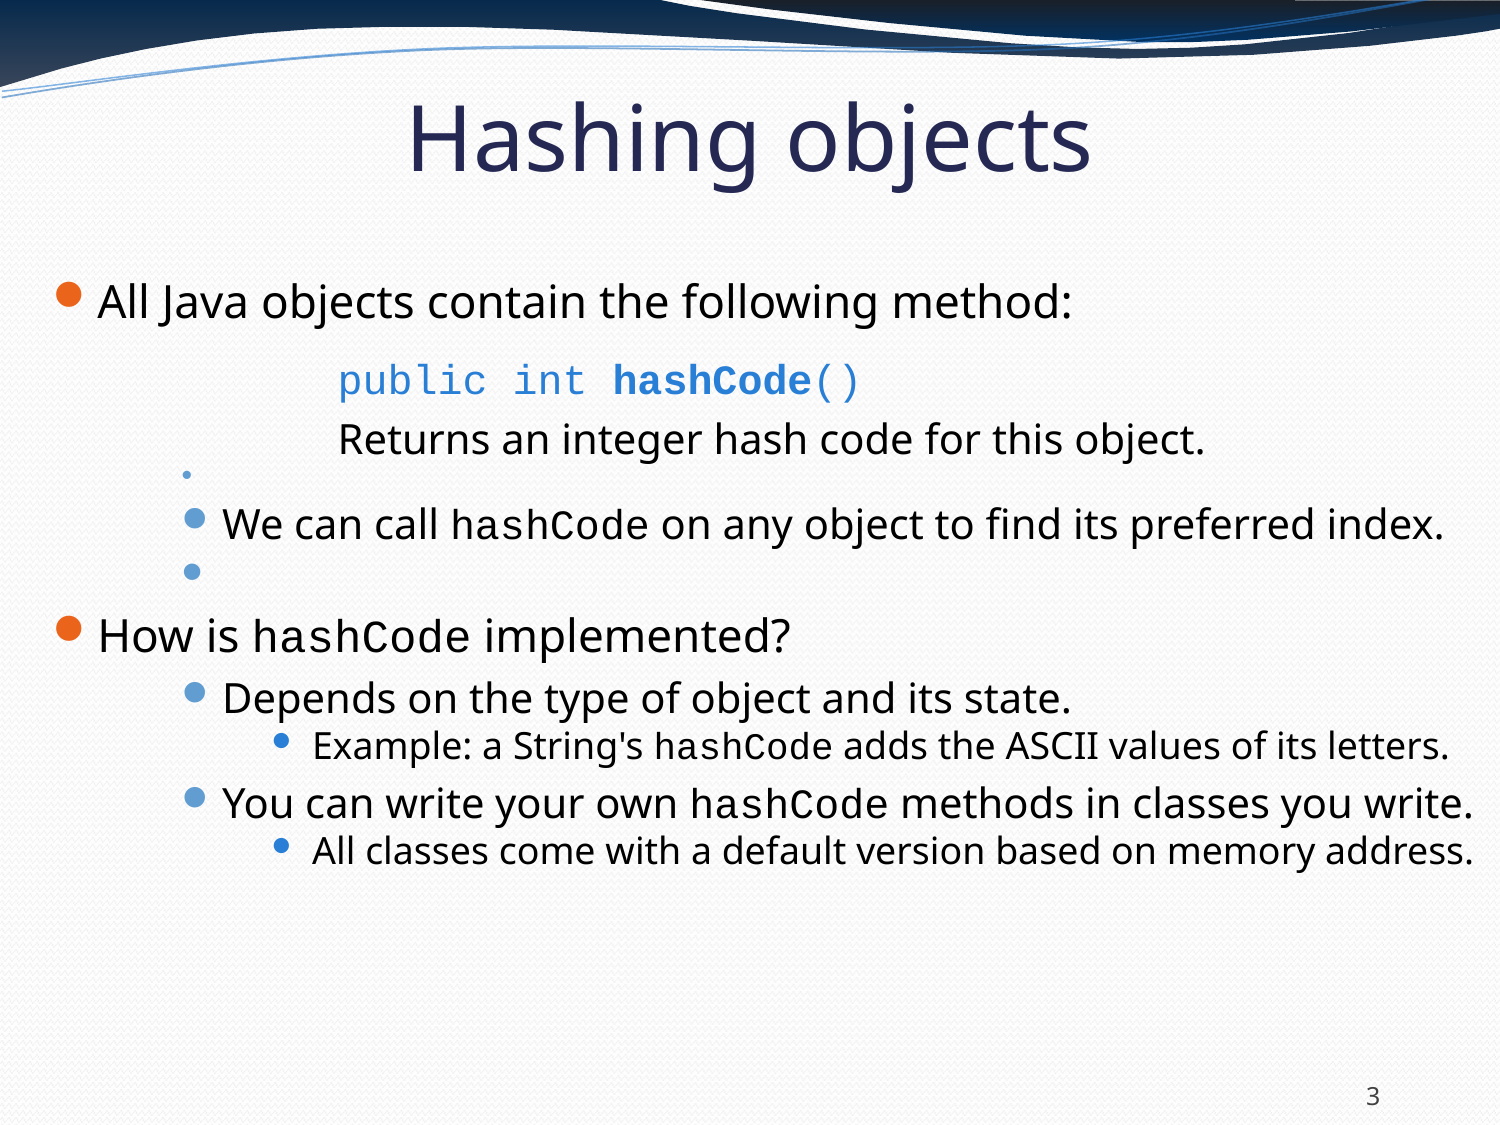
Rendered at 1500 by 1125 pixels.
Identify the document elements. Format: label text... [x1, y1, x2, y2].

list All Java objects contain the following method: public int hashCode() Returns an integer hash code for this object. We can call hashCode on any object to find its preferred index. How is hashCode implemented? Depends on the type of object and its state. Example: a String's hashCode adds the ASCII values of its letters. You can write your own hashCode methods in classes you write. All classes come with a default version based on memory address. [37, 224, 1500, 1075]
title Hashing objects [75, 72, 1426, 188]
